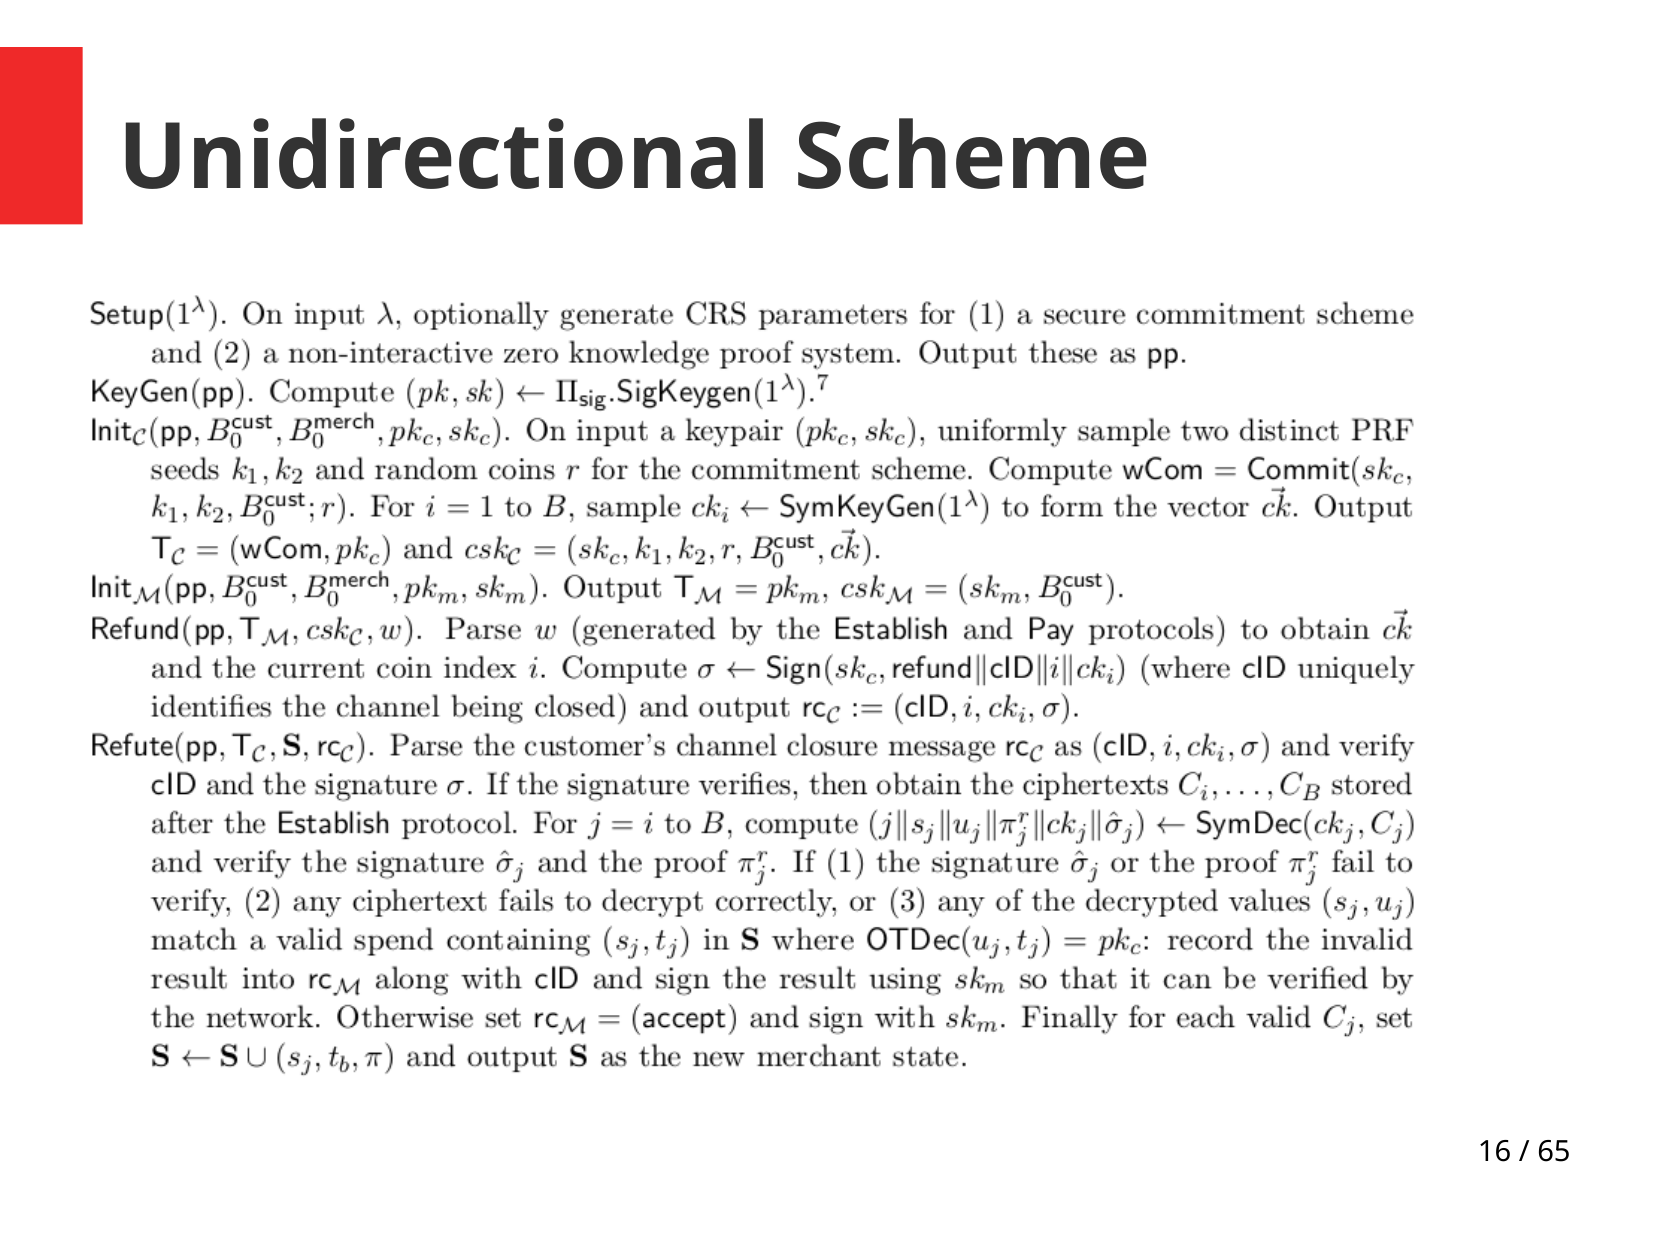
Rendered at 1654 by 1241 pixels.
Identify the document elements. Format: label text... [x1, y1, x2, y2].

picture [45, 285, 1469, 1080]
title Unidirectional Scheme [118, 28, 1571, 277]
